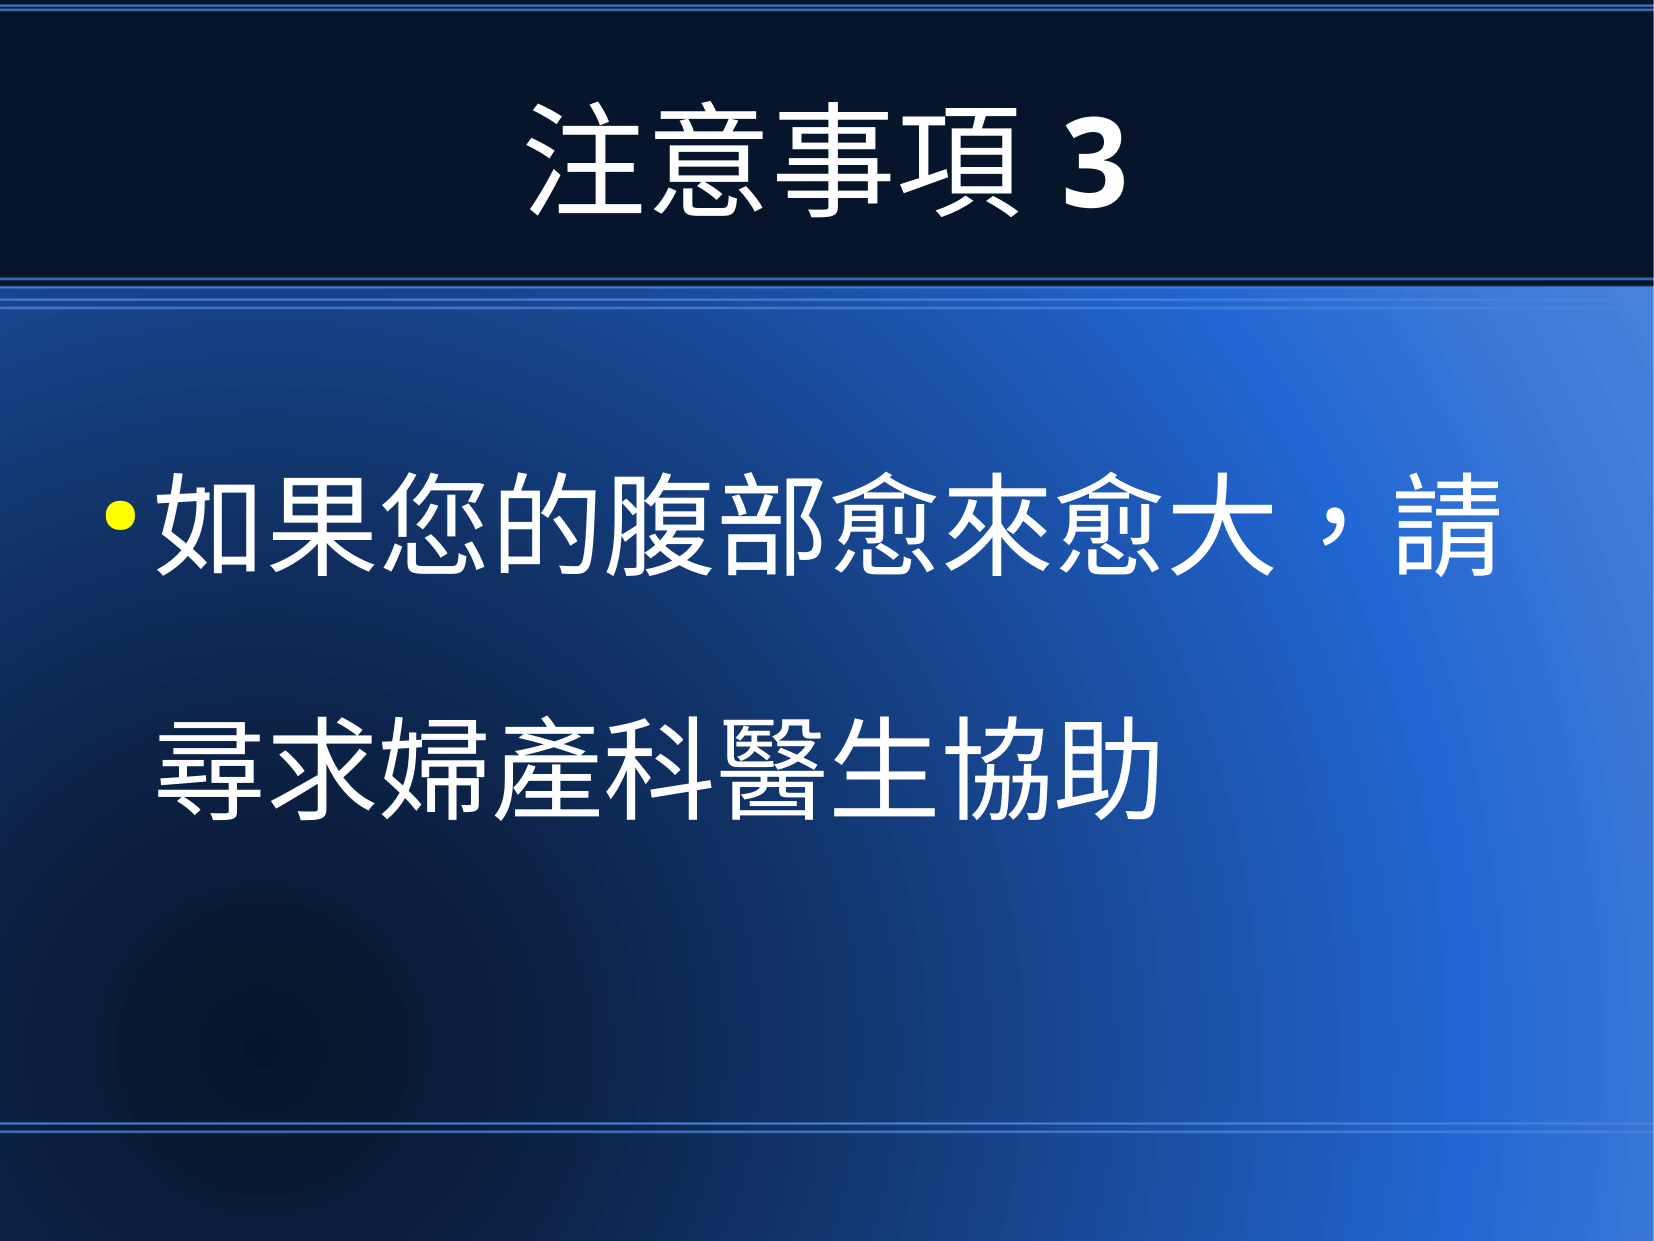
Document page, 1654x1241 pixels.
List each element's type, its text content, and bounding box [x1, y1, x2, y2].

list 如果您的腹部愈來愈大，請尋求婦產科醫生協助 [82, 355, 1571, 1241]
picture [0, 0, 1654, 1241]
title 注意事項3 [82, 49, 1571, 257]
